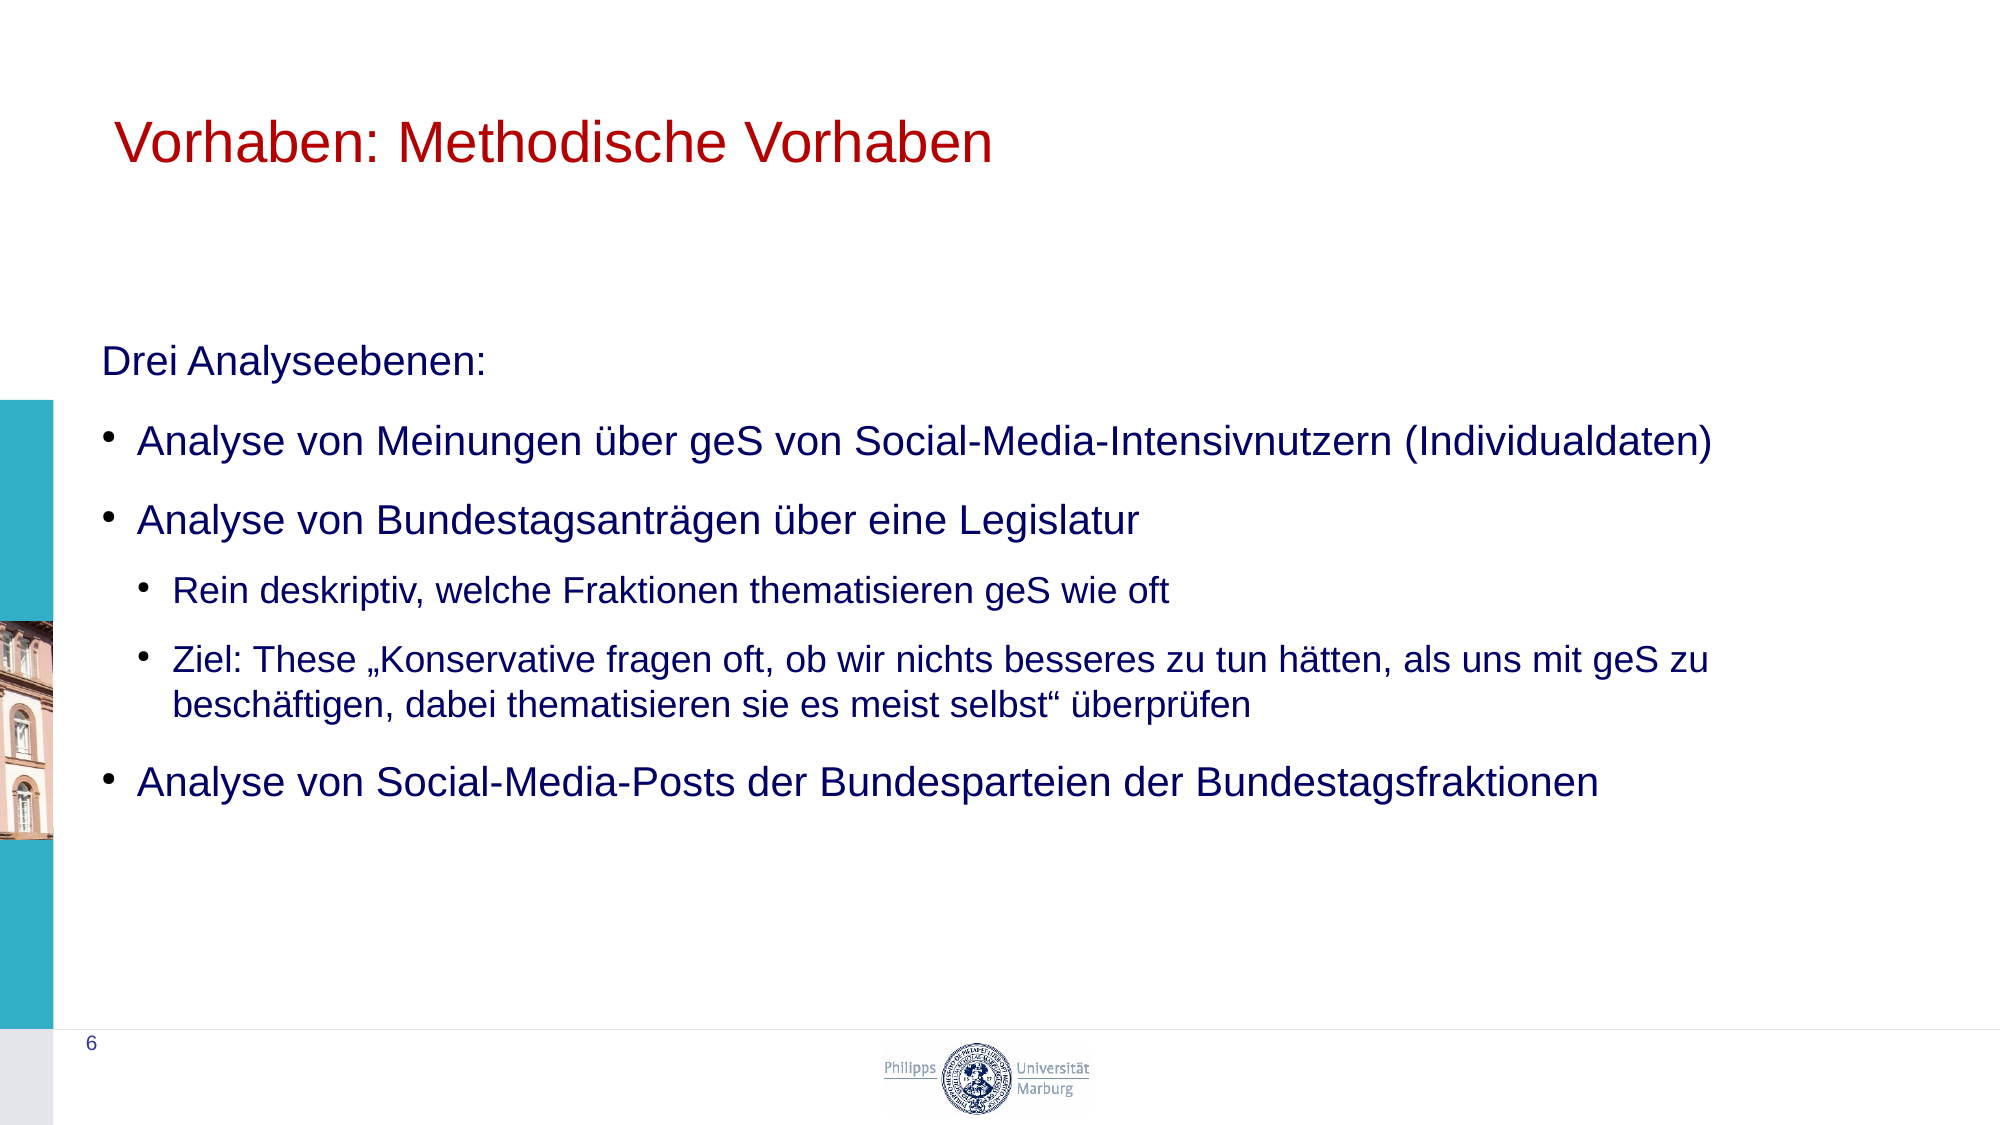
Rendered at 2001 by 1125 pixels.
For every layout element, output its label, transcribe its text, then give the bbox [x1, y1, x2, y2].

title Vorhaben: Methodische Vorhaben [99, 45, 1900, 233]
list Drei Analyseebenen: Analyse von Meinungen über geS von Social-Media-Intensivnutzern (Individualdaten) Analyse von Bundestagsanträgen über eine Legislatur Rein deskriptiv, welche Fraktionen thematisieren geS wie oft Ziel: These „Konservative fragen oft, ob wir nichts besseres zu tun hätten, als uns mit geS zu beschäftigen, dabei thematisieren sie es meist selbst“ überprüfen Analyse von Social-Media-Posts der Bundesparteien der Bundestagsfraktionen [86, 326, 1887, 991]
slide_number <Foliennummer> [70, 1022, 538, 1101]
picture [883, 1042, 1090, 1115]
picture [0, 621, 53, 840]
